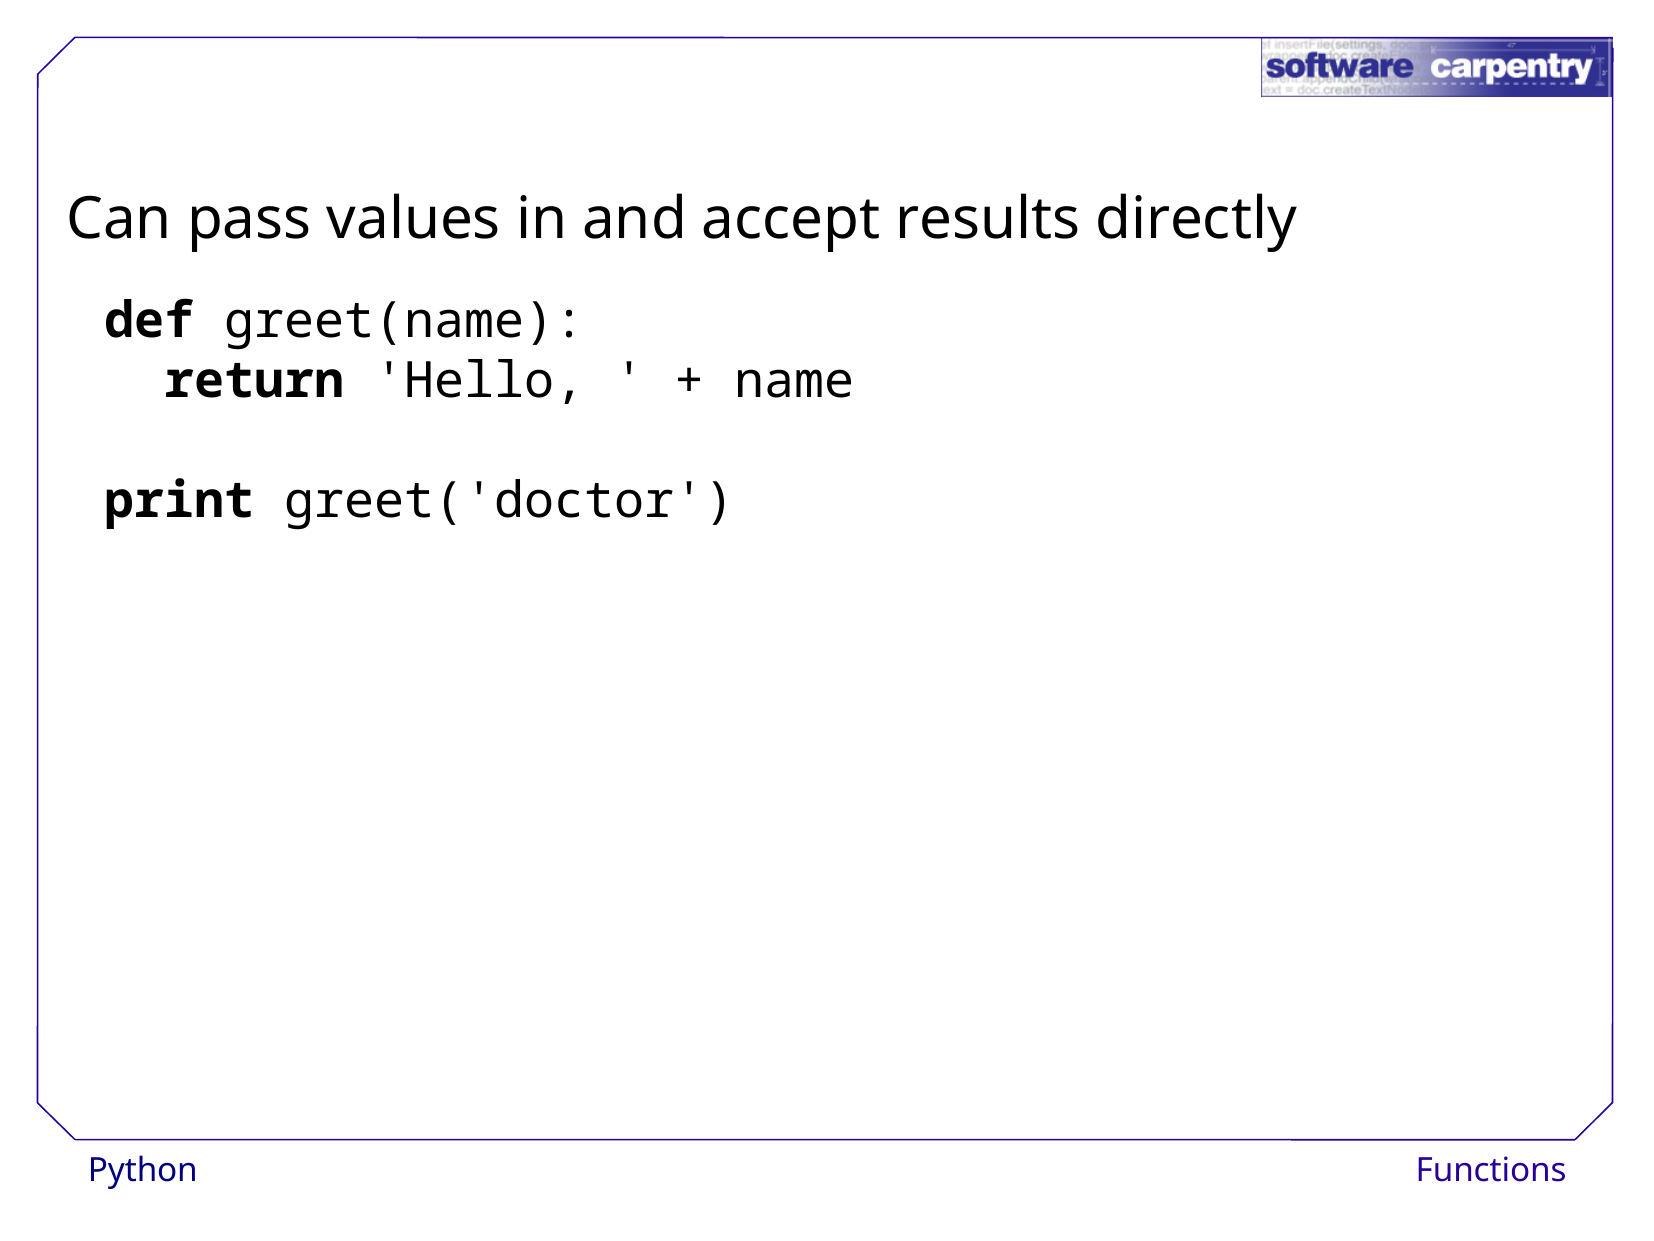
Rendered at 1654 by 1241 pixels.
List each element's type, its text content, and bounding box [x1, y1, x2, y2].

text_box Can pass values in and accept results directly [51, 138, 1462, 259]
text_box def greet(name): return 'Hello, ' + name print greet('doctor') [89, 279, 790, 724]
picture [1261, 39, 1613, 97]
